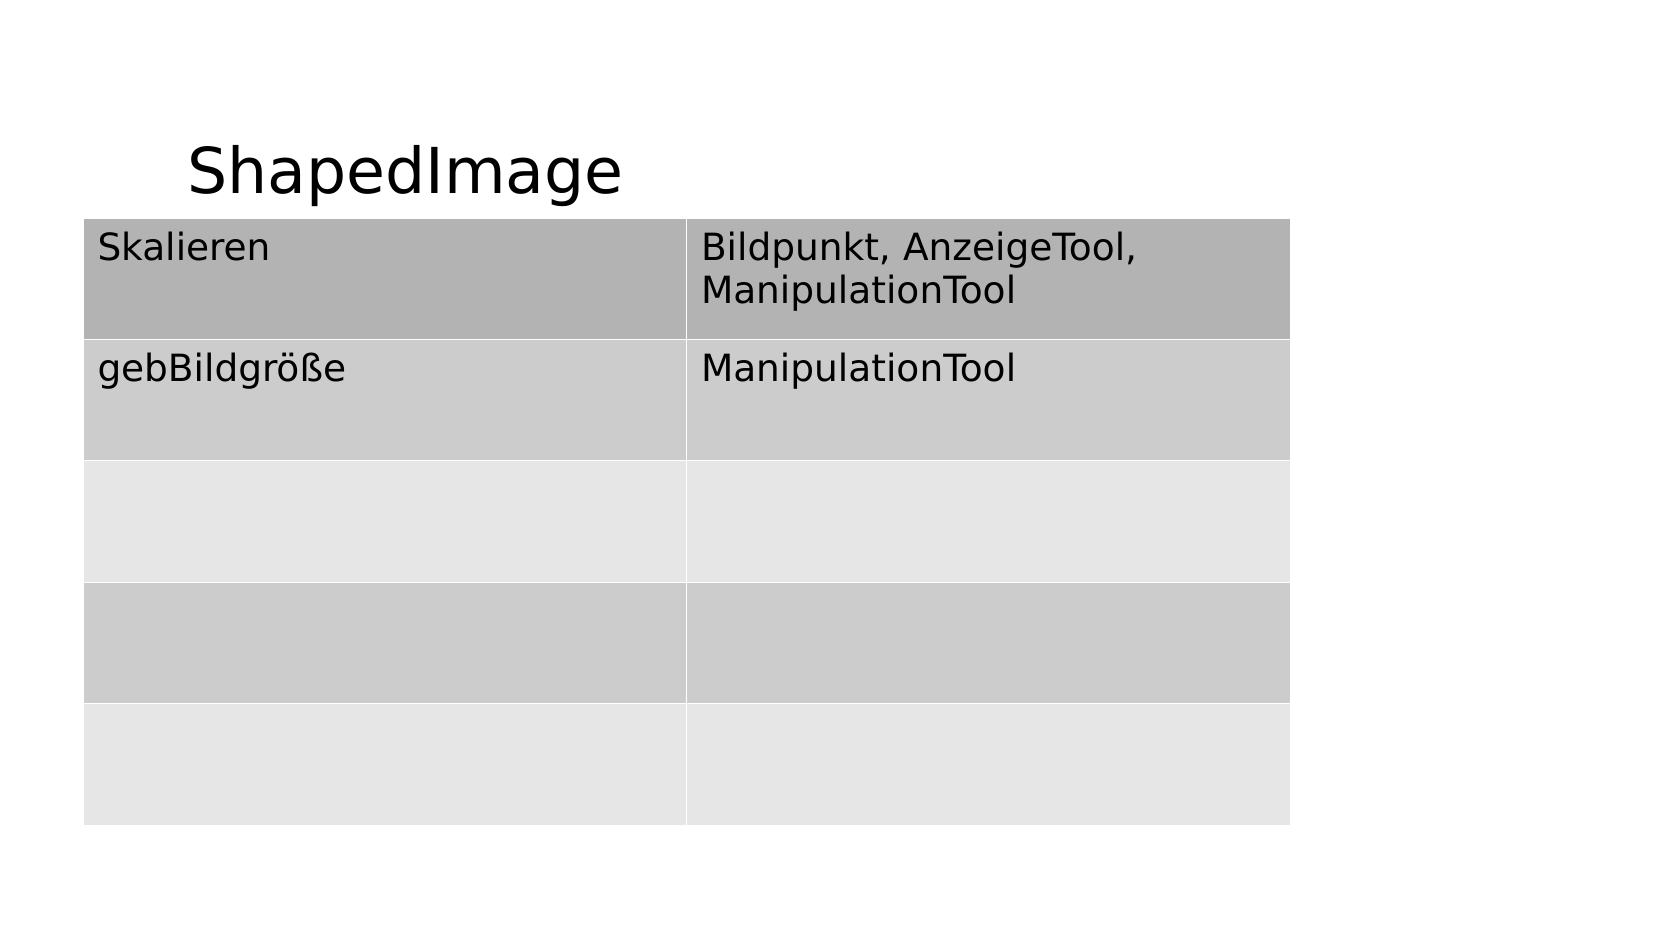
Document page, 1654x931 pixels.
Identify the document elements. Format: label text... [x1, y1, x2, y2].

table_header Bildpunkt, AnzeigeTool, ManipulationTool [687, 219, 1290, 339]
table_cell gebBildgröße [84, 340, 686, 460]
table_cell [687, 461, 1290, 582]
table_cell [84, 704, 686, 825]
table_cell [687, 583, 1290, 703]
table_header Skalieren [84, 219, 686, 339]
table_cell ManipulationTool [687, 340, 1290, 460]
table_cell [687, 704, 1290, 825]
table_cell [84, 583, 686, 703]
table_cell [84, 461, 686, 582]
list ShapedImage [120, 135, 856, 210]
